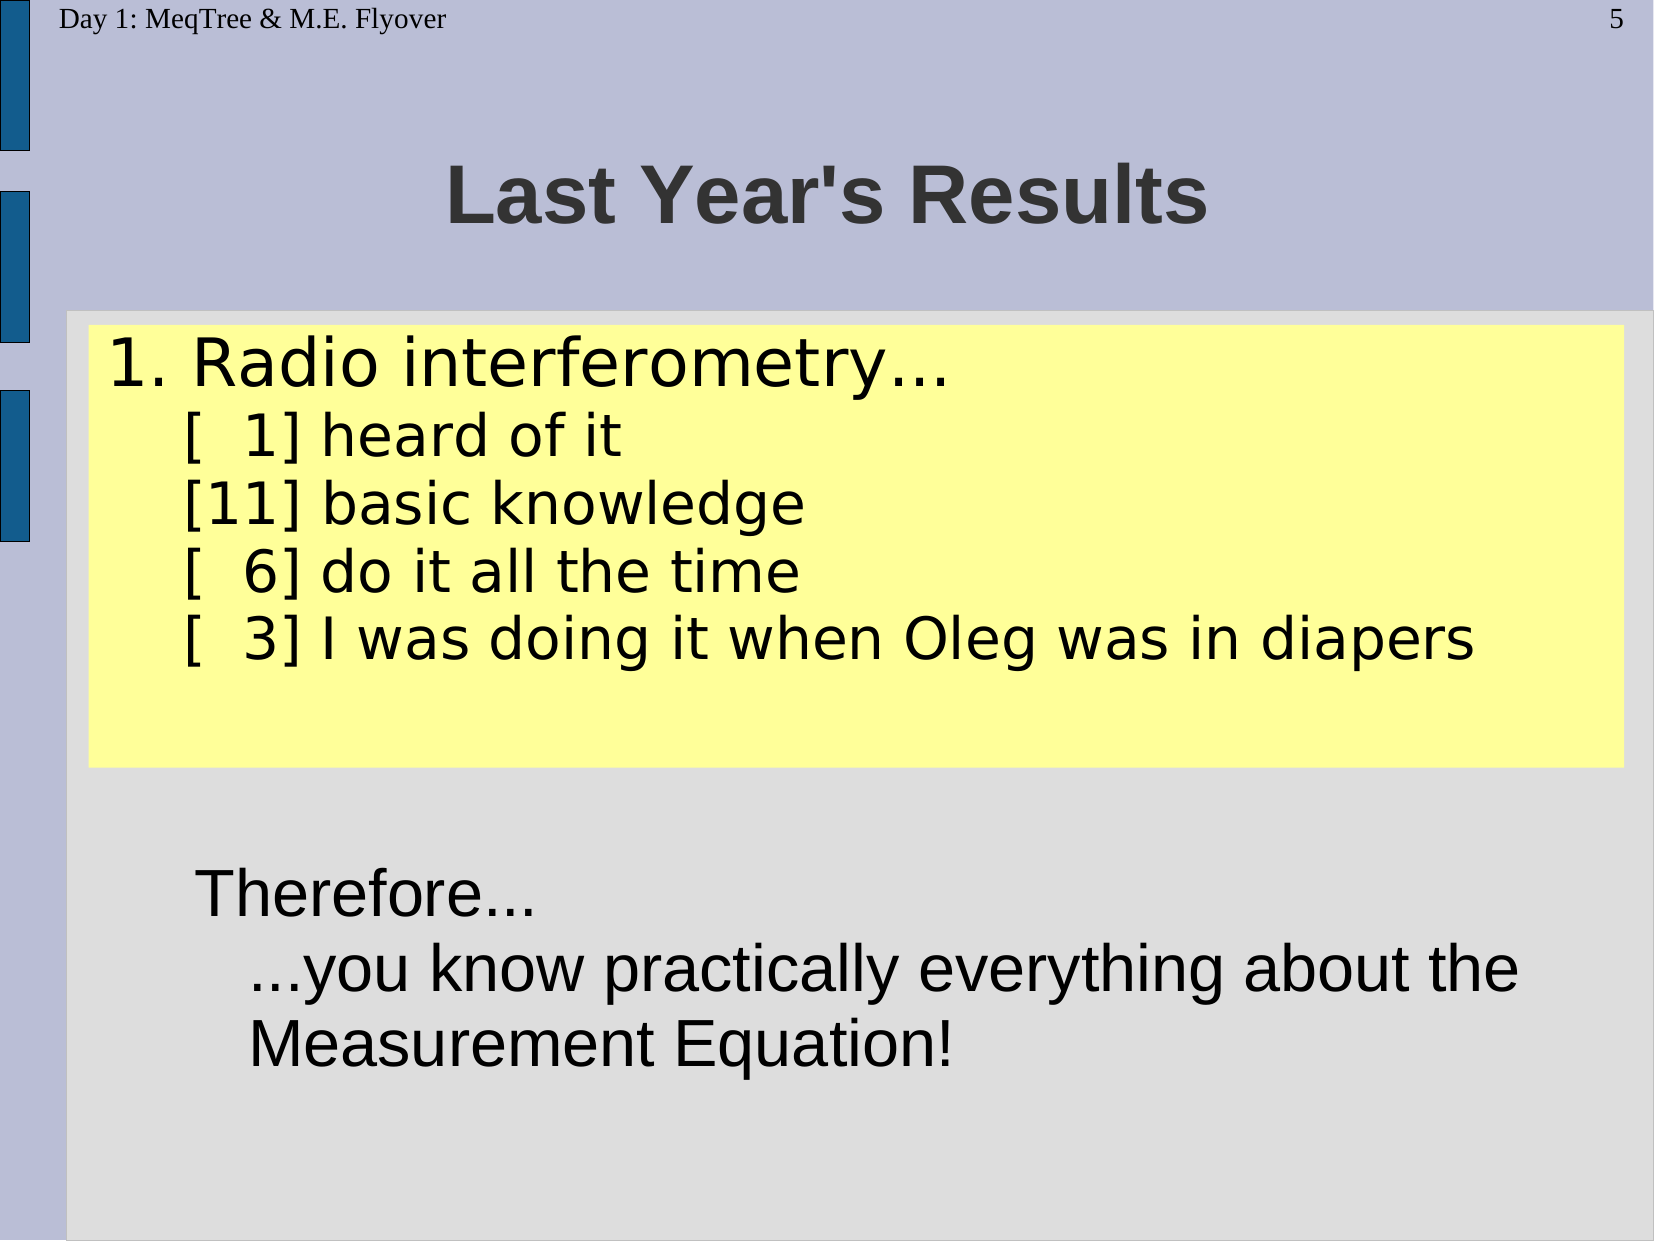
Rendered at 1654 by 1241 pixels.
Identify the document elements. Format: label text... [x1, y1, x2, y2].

list [147, 813, 1560, 1211]
list 1. Radio interferometry... [ 1] heard of it [11] basic knowledge [ 6] do it all the time [ 3] I was doing it when Oleg was in diapers [88, 324, 1625, 768]
title Last Year's Results [121, 91, 1534, 299]
list Therefore... ...you know practically everything about the Measurement Equation! [177, 856, 1590, 1149]
